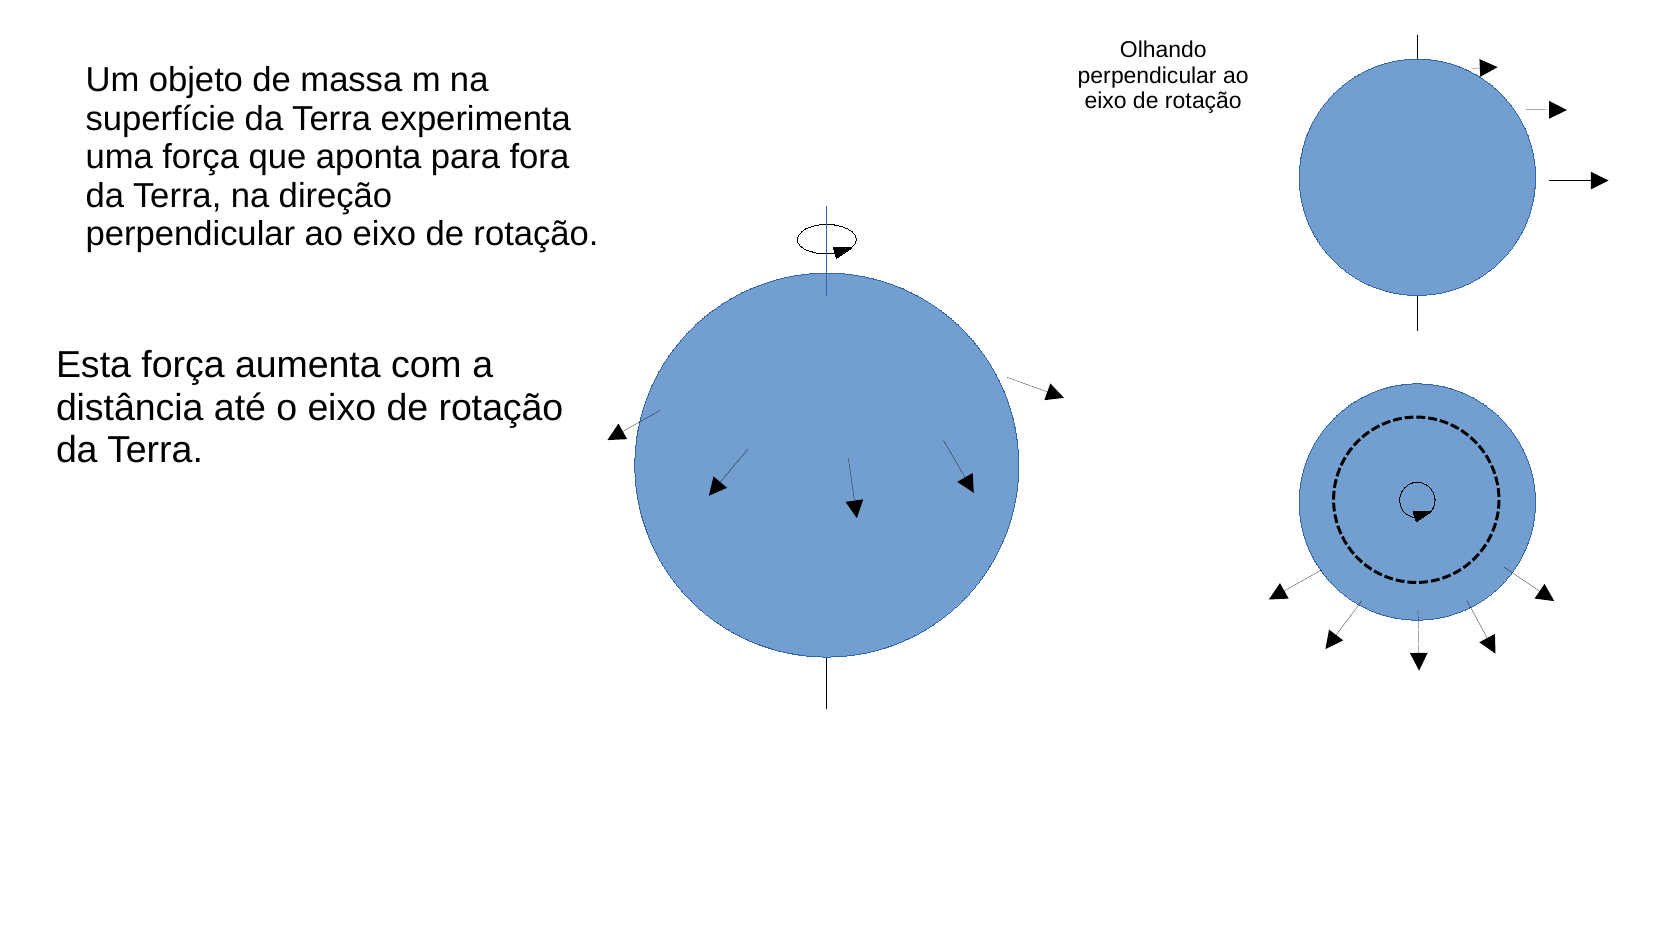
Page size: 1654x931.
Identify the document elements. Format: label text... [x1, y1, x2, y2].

text_box [1299, 47, 1566, 296]
text_box Um objeto de massa m na superfície da Terra experimenta uma força que aponta para fora da Terra, na direção perpendicular ao eixo de rotação. [70, 53, 621, 296]
text_box [1299, 383, 1536, 643]
text_box Esta força aumenta com a distância até o eixo de rotação da Terra. [41, 336, 591, 579]
text_box [634, 273, 1024, 658]
text_box [833, 247, 852, 259]
text_box Olhando perpendicular ao eixo de rotação [1062, 29, 1300, 121]
